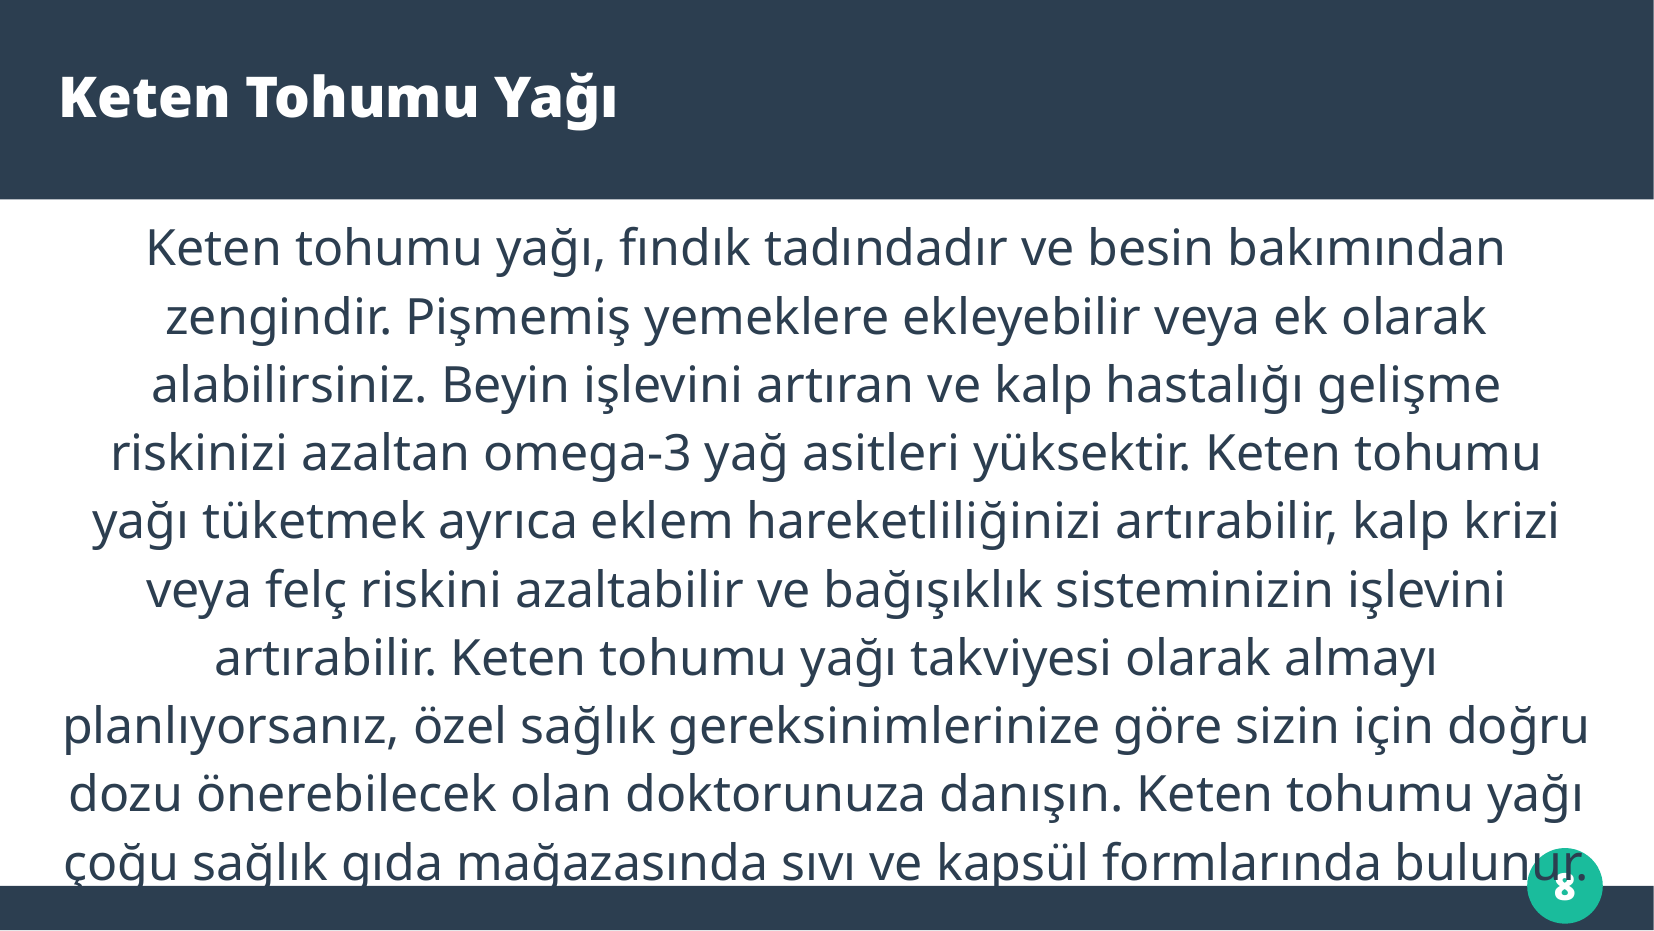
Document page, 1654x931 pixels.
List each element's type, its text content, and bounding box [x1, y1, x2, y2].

title Keten Tohumu Yağı [59, 37, 1595, 155]
subtitle Keten tohumu yağı, fındık tadındadır ve besin bakımından zengindir. Pişmemiş yemeklere ekleyebilir veya ek olarak alabilirsiniz. Beyin işlevini artıran ve kalp hastalığı gelişme riskinizi azaltan omega-3 yağ asitleri yüksektir. Keten tohumu yağı tüketmek ayrıca eklem hareketliliğinizi artırabilir, kalp krizi veya felç riskini azaltabilir ve bağışıklık sisteminizin işlevini artırabilir. Keten tohumu yağı takviyesi olarak almayı planlıyorsanız, özel sağlık gereksinimlerinize göre sizin için doğru dozu önerebilecek olan doktorunuza danışın. Keten tohumu yağı çoğu sağlık gıda mağazasında sıvı ve kapsül formlarında bulunur. [59, 233, 1595, 874]
